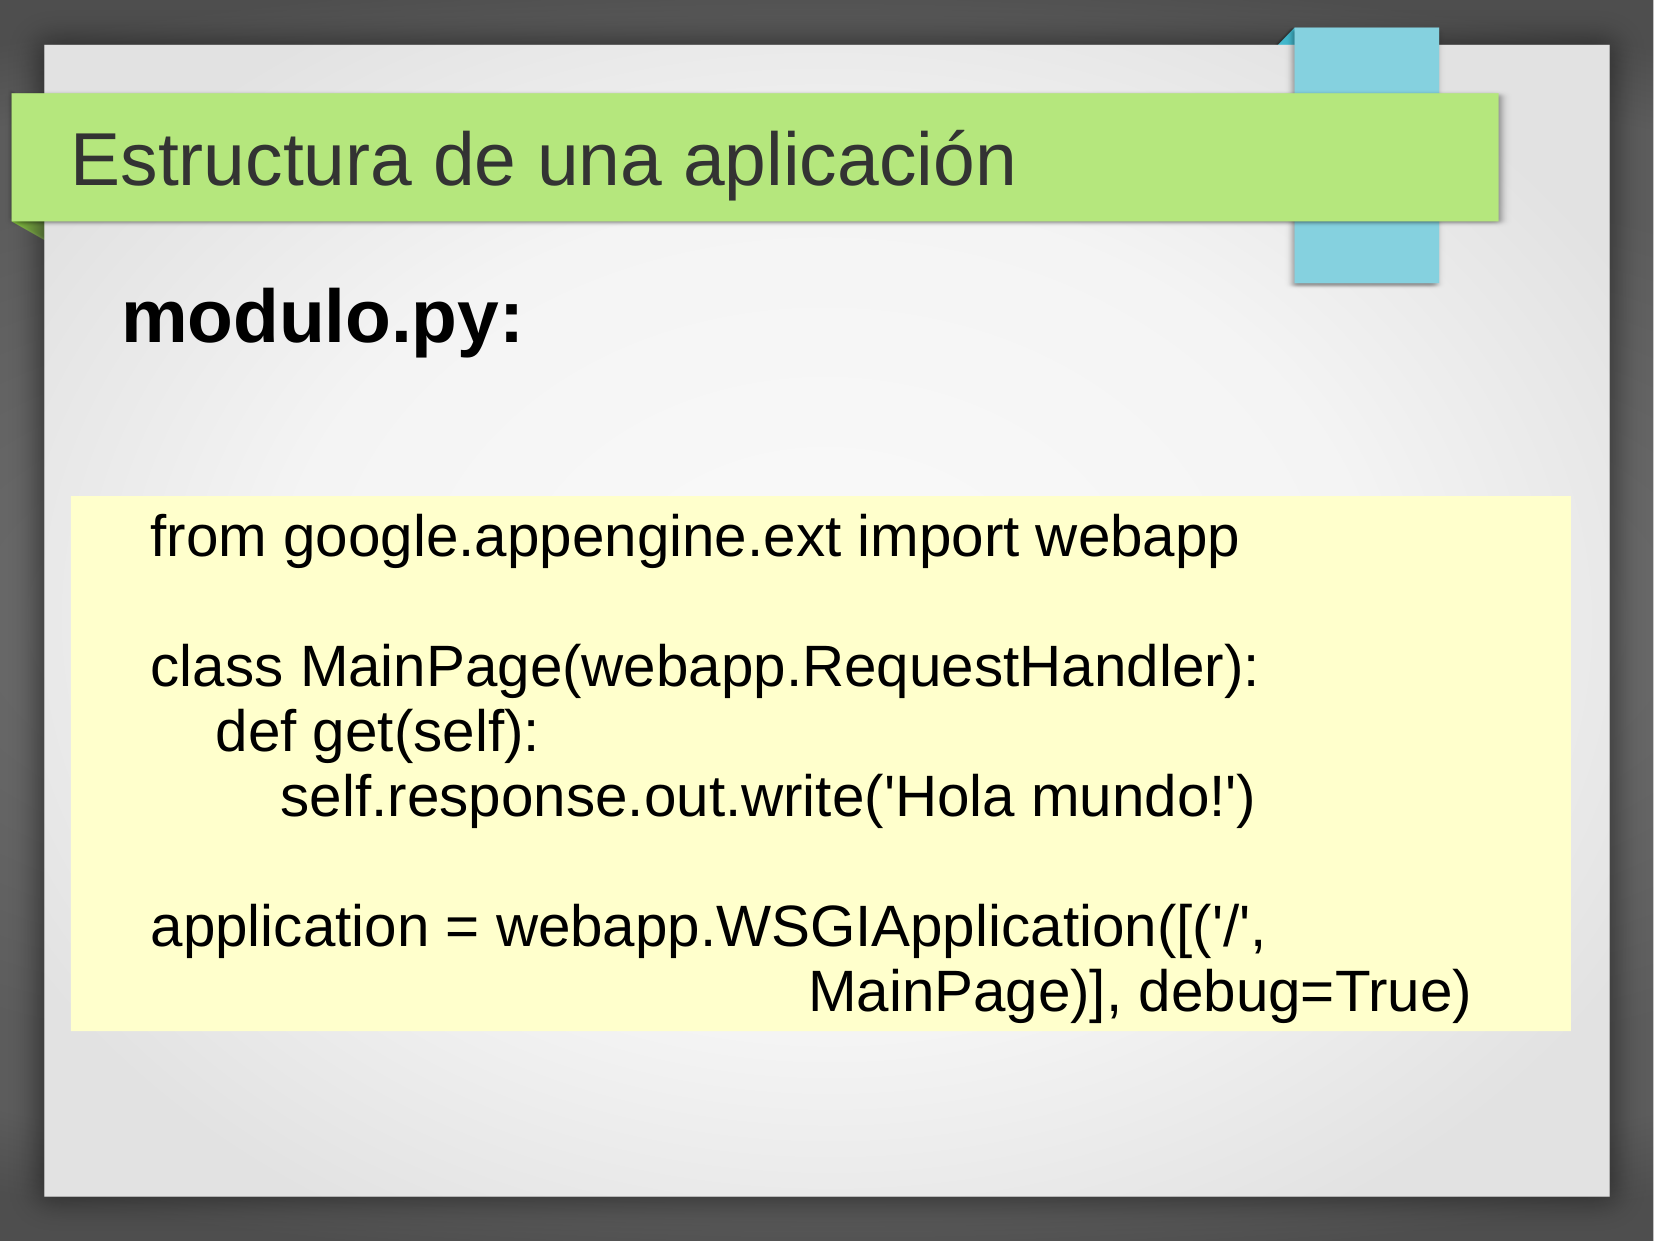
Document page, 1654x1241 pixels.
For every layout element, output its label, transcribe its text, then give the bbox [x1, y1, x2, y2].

text_box from google.appengine.ext import webapp class MainPage(webapp.RequestHandler): def get(self): self.response.out.write('Hola mundo!') application = webapp.WSGIApplication([('/', MainPage)], debug=True) [70, 496, 1571, 1032]
text_box modulo.py: [106, 267, 591, 367]
picture [0, 0, 1654, 1241]
title Estructura de una aplicación [70, 106, 1229, 213]
